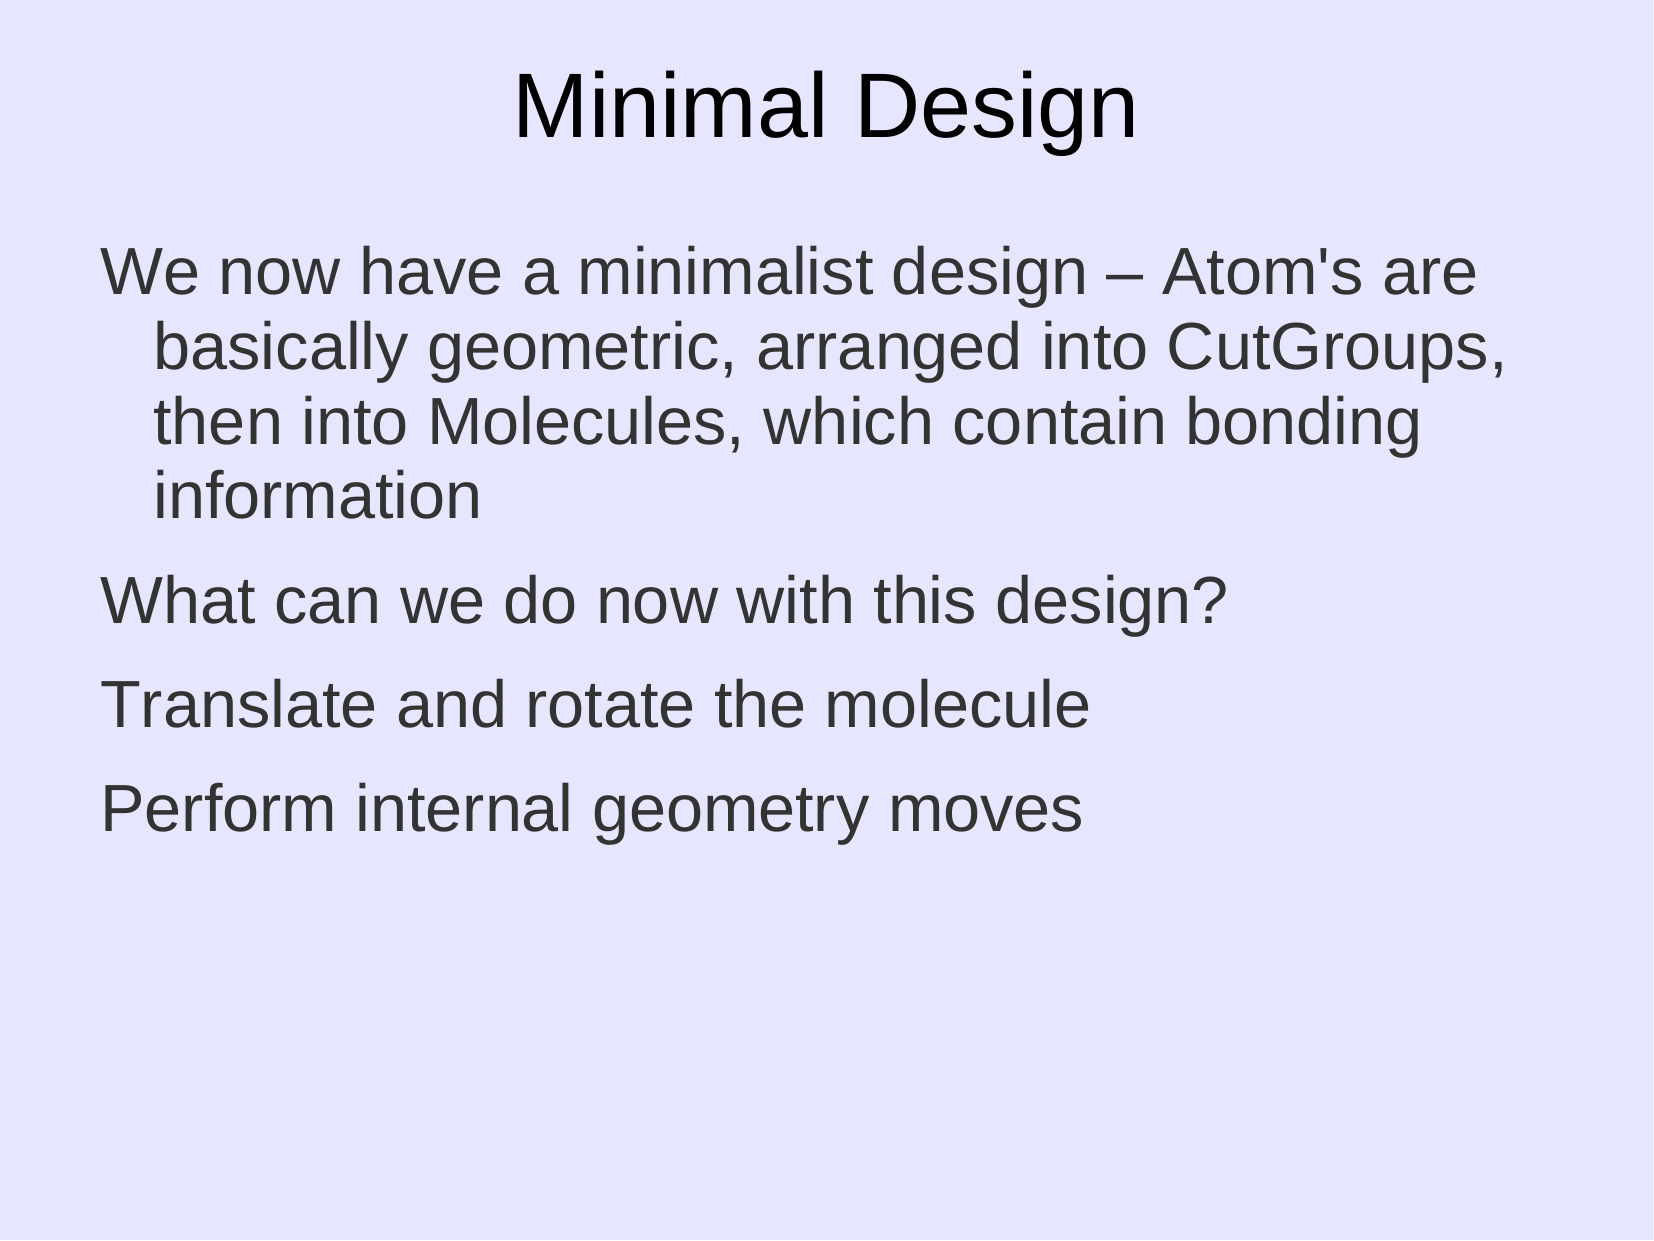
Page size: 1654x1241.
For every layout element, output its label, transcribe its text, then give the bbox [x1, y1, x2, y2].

title Minimal Design [82, 49, 1571, 163]
list We now have a minimalist design – Atom's are basically geometric, arranged into CutGroups, then into Molecules, which contain bonding information What can we do now with this design? Translate and rotate the molecule Perform internal geometry moves [82, 234, 1571, 1191]
